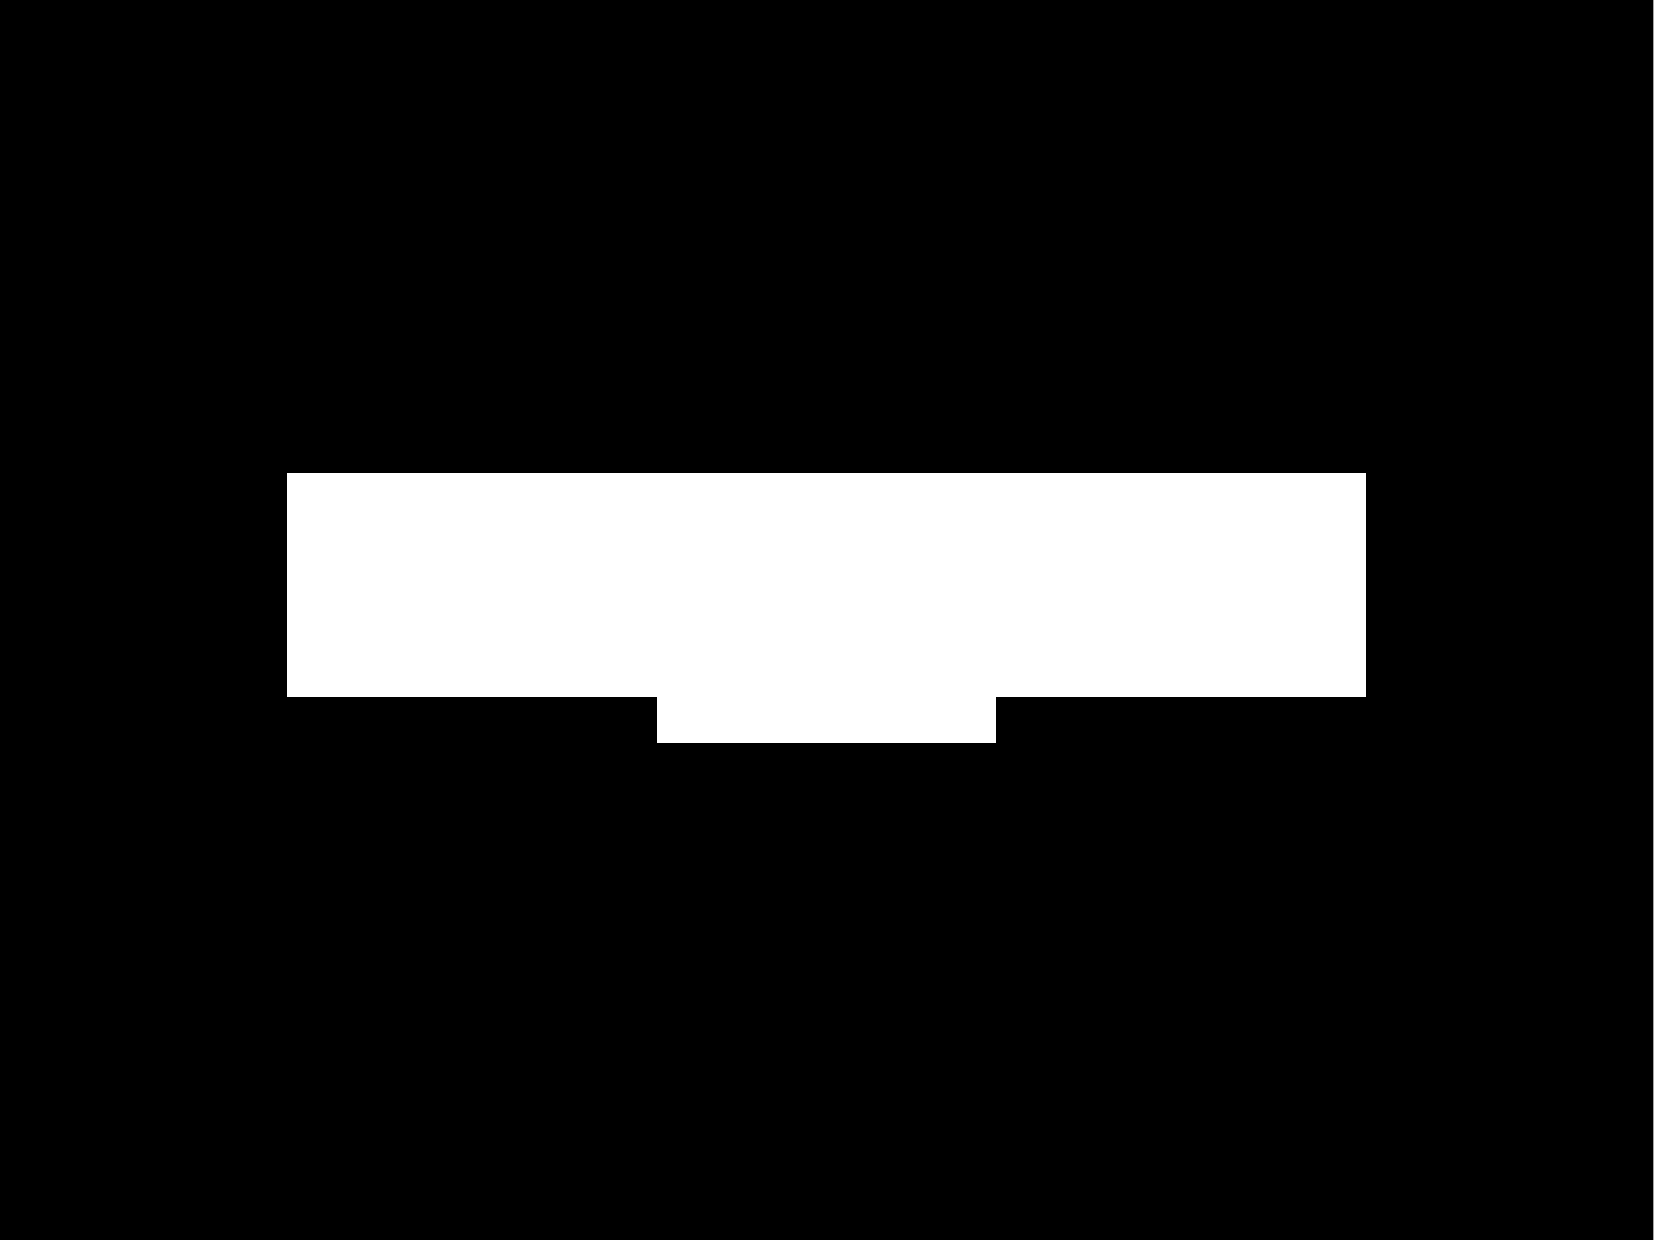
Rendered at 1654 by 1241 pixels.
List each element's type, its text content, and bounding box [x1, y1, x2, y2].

subtitle Boas Novas Marina de Oliveira [82, 0, 1571, 1217]
